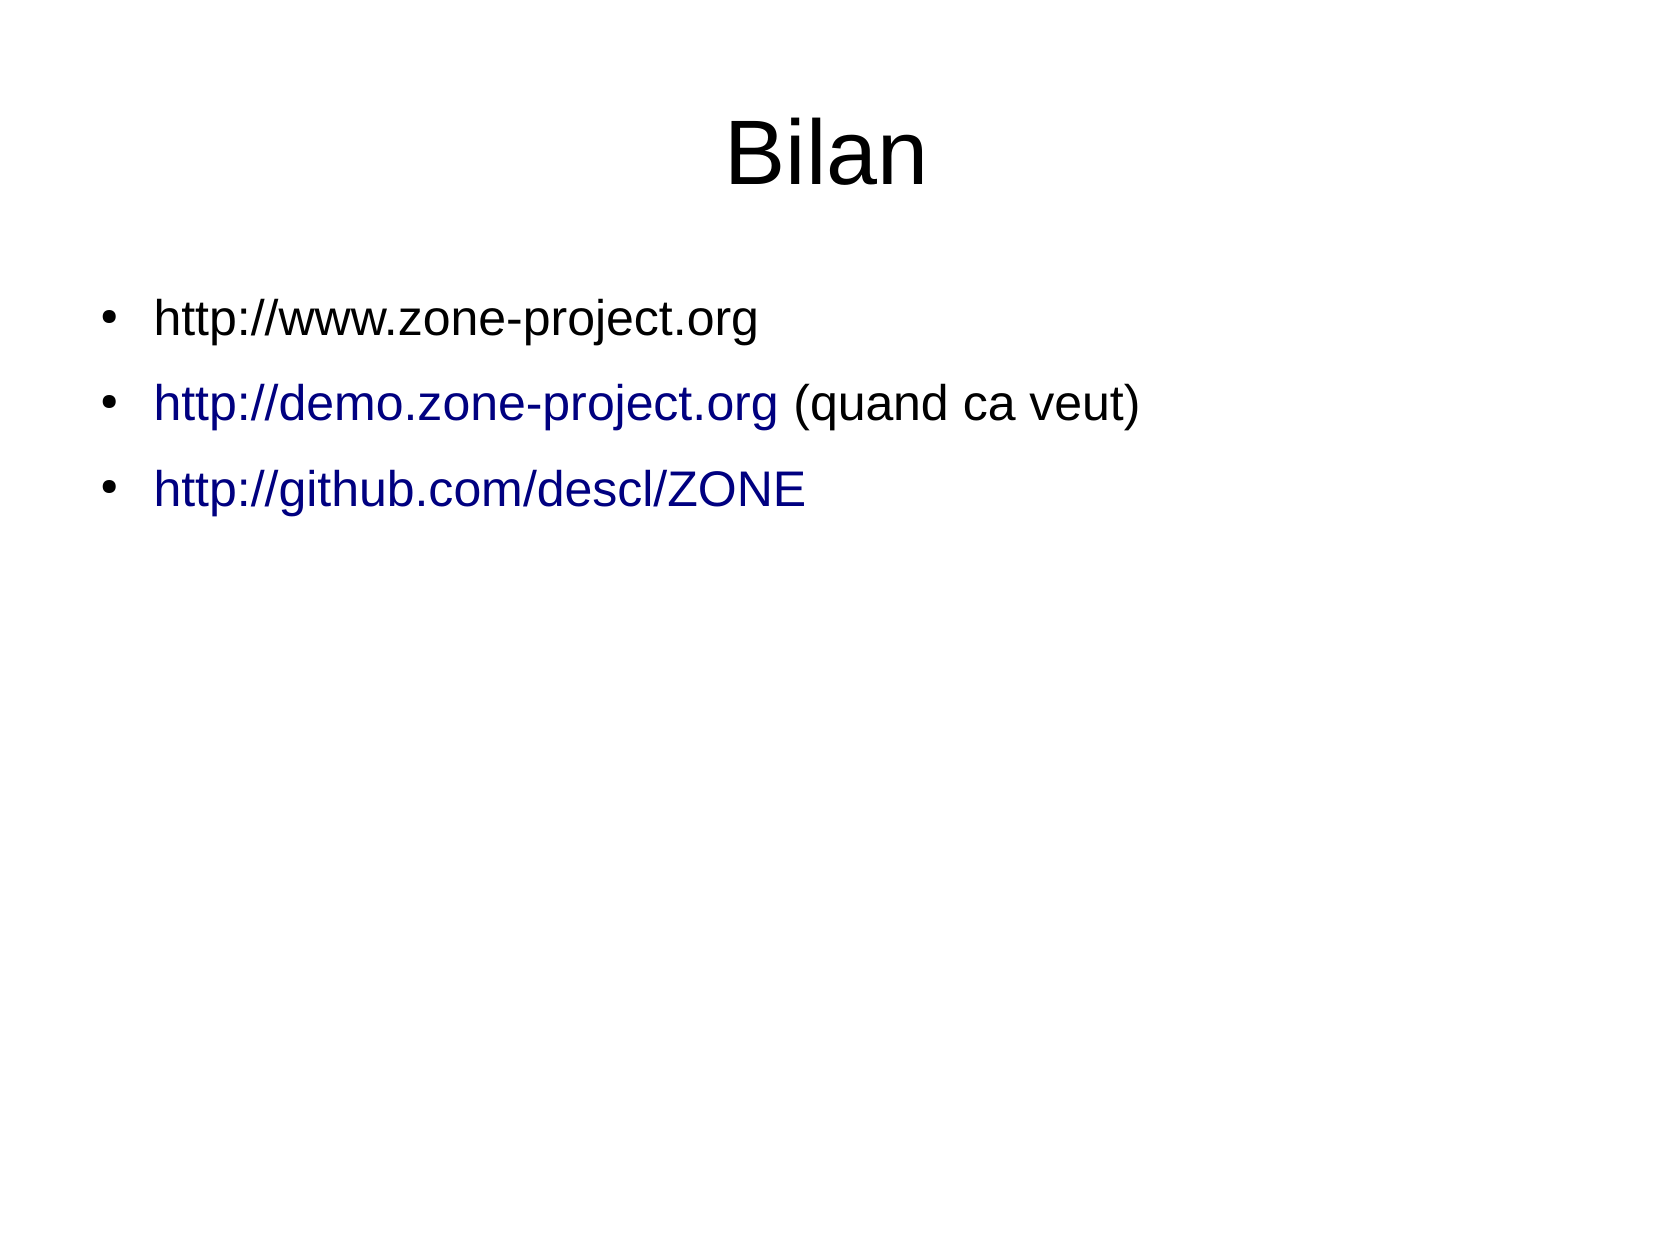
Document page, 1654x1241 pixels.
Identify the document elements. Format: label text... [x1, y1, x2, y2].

list http://www.zone-project.org http://demo.zone-project.org (quand ca veut) http://github.com/descl/ZONE [82, 290, 1538, 1010]
title Bilan [82, 49, 1571, 257]
